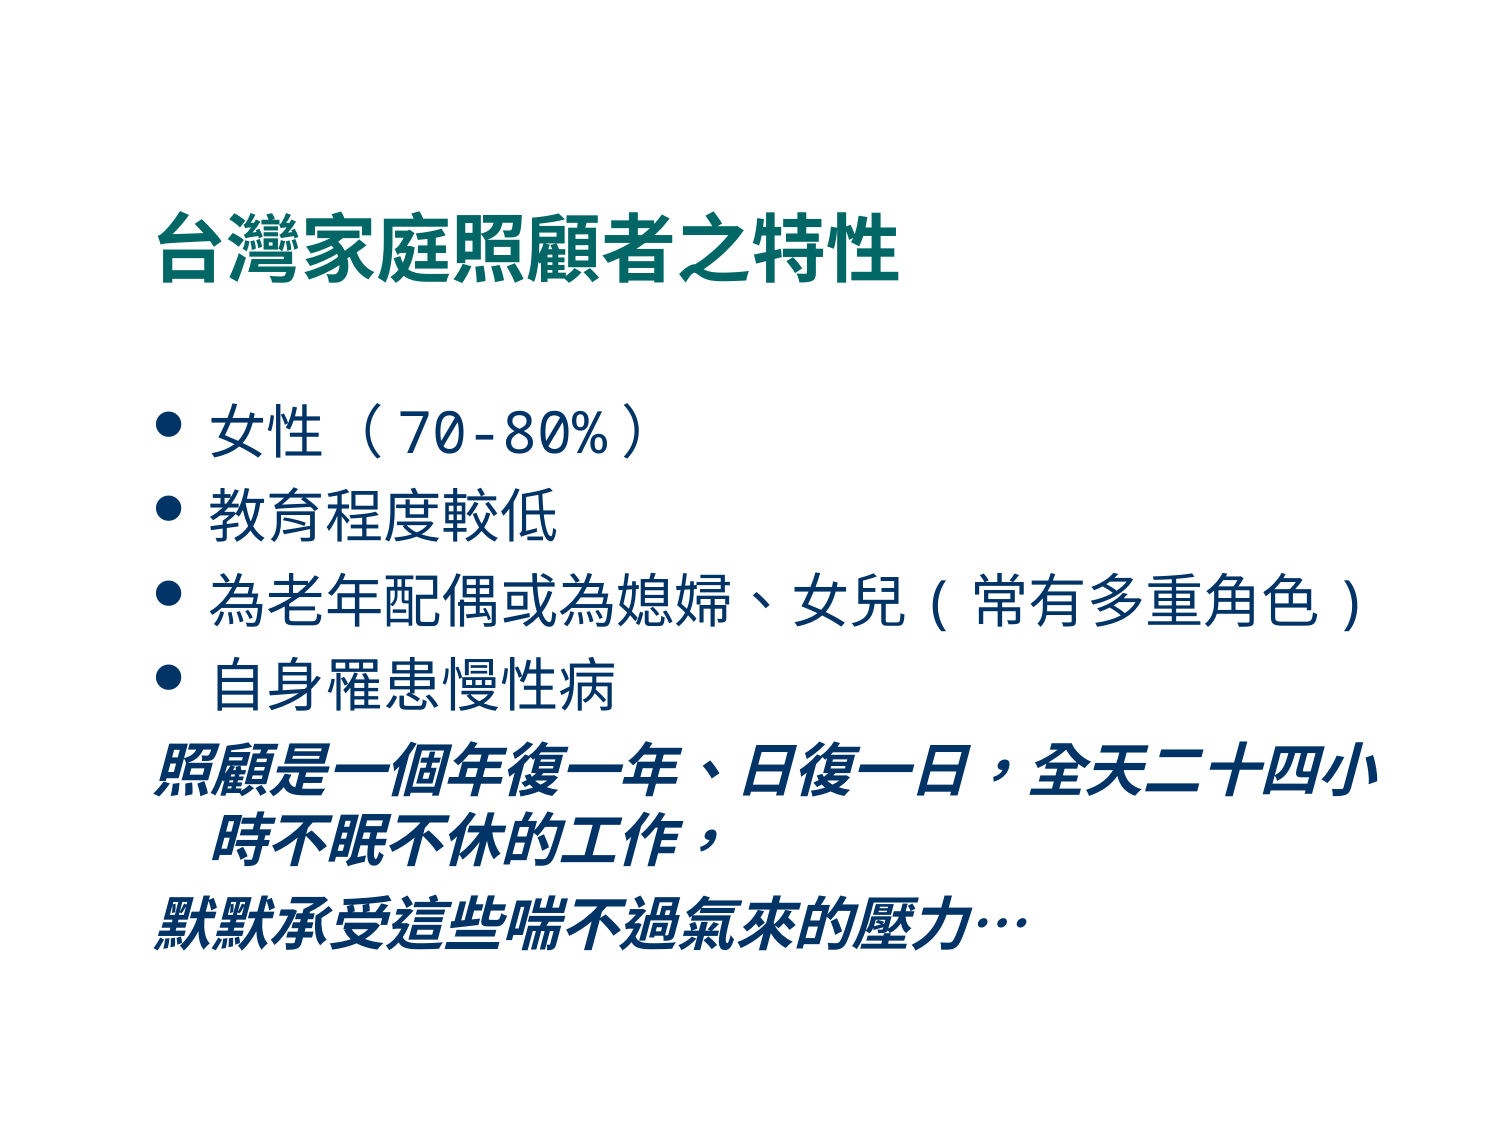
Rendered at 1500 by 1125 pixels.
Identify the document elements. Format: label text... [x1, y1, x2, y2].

title 台灣家庭照顧者之特性 [136, 136, 1414, 301]
list 女性（70-80%） 教育程度較低 為老年配偶或為媳婦、女兒(常有多重角色) 自身罹患慢性病 照顧是一個年復一年、日復一日，全天二十四小時不眠不休的工作， 默默承受這些喘不過氣來的壓力… [137, 387, 1400, 999]
